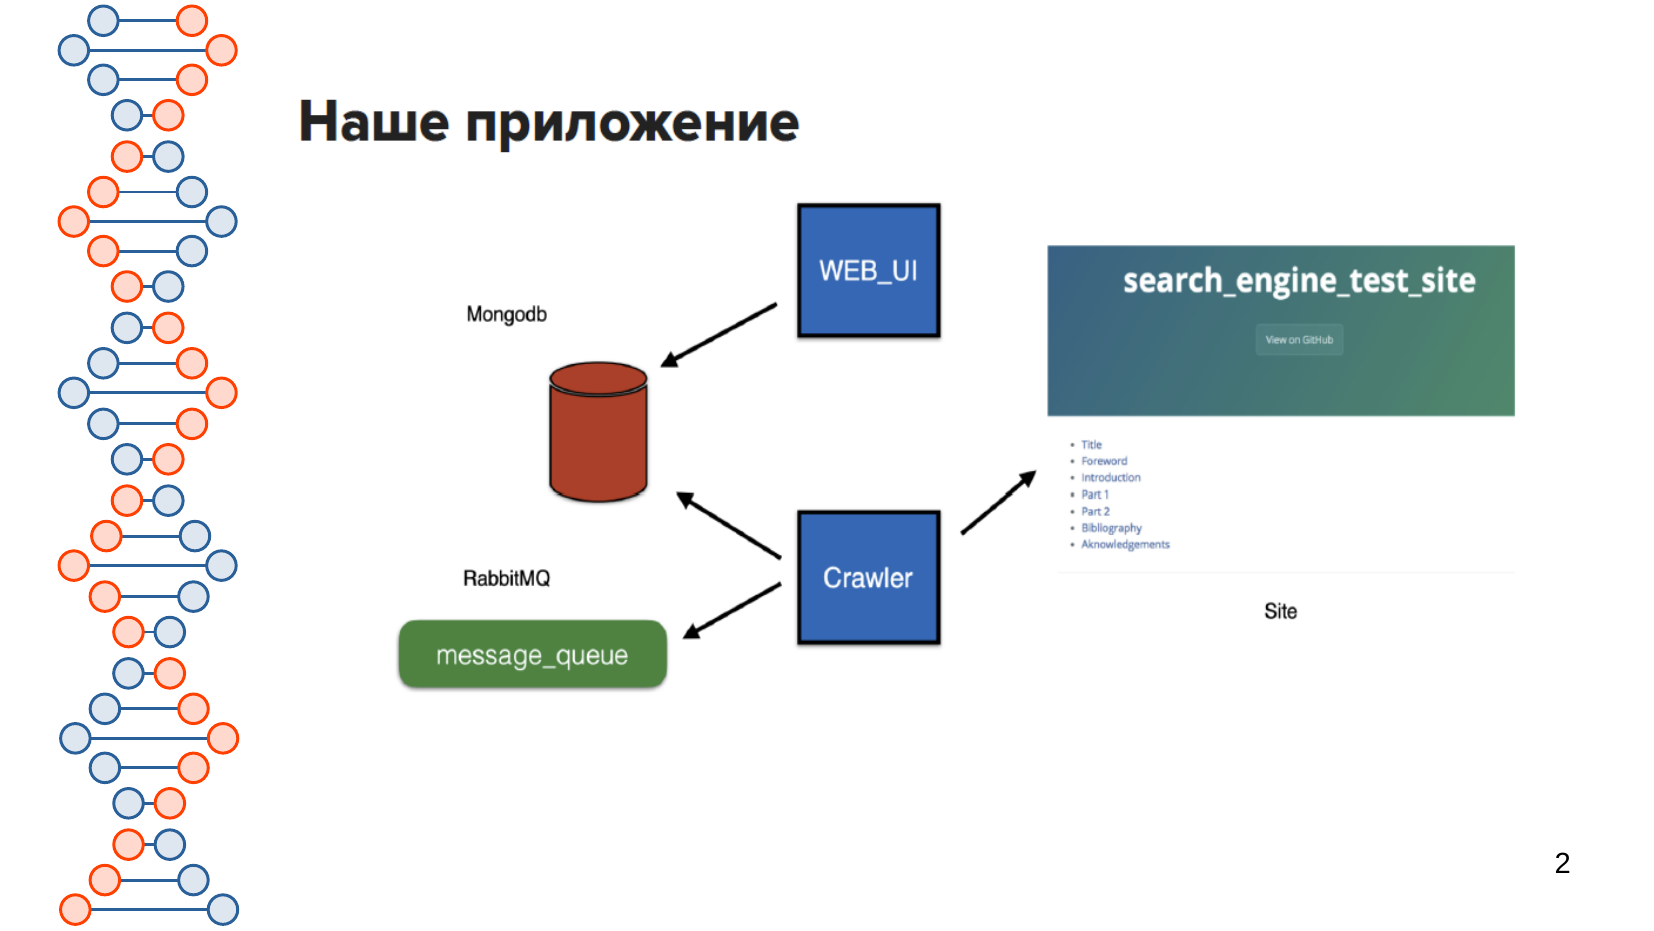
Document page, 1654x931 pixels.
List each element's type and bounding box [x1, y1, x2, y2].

picture [265, 40, 1595, 845]
